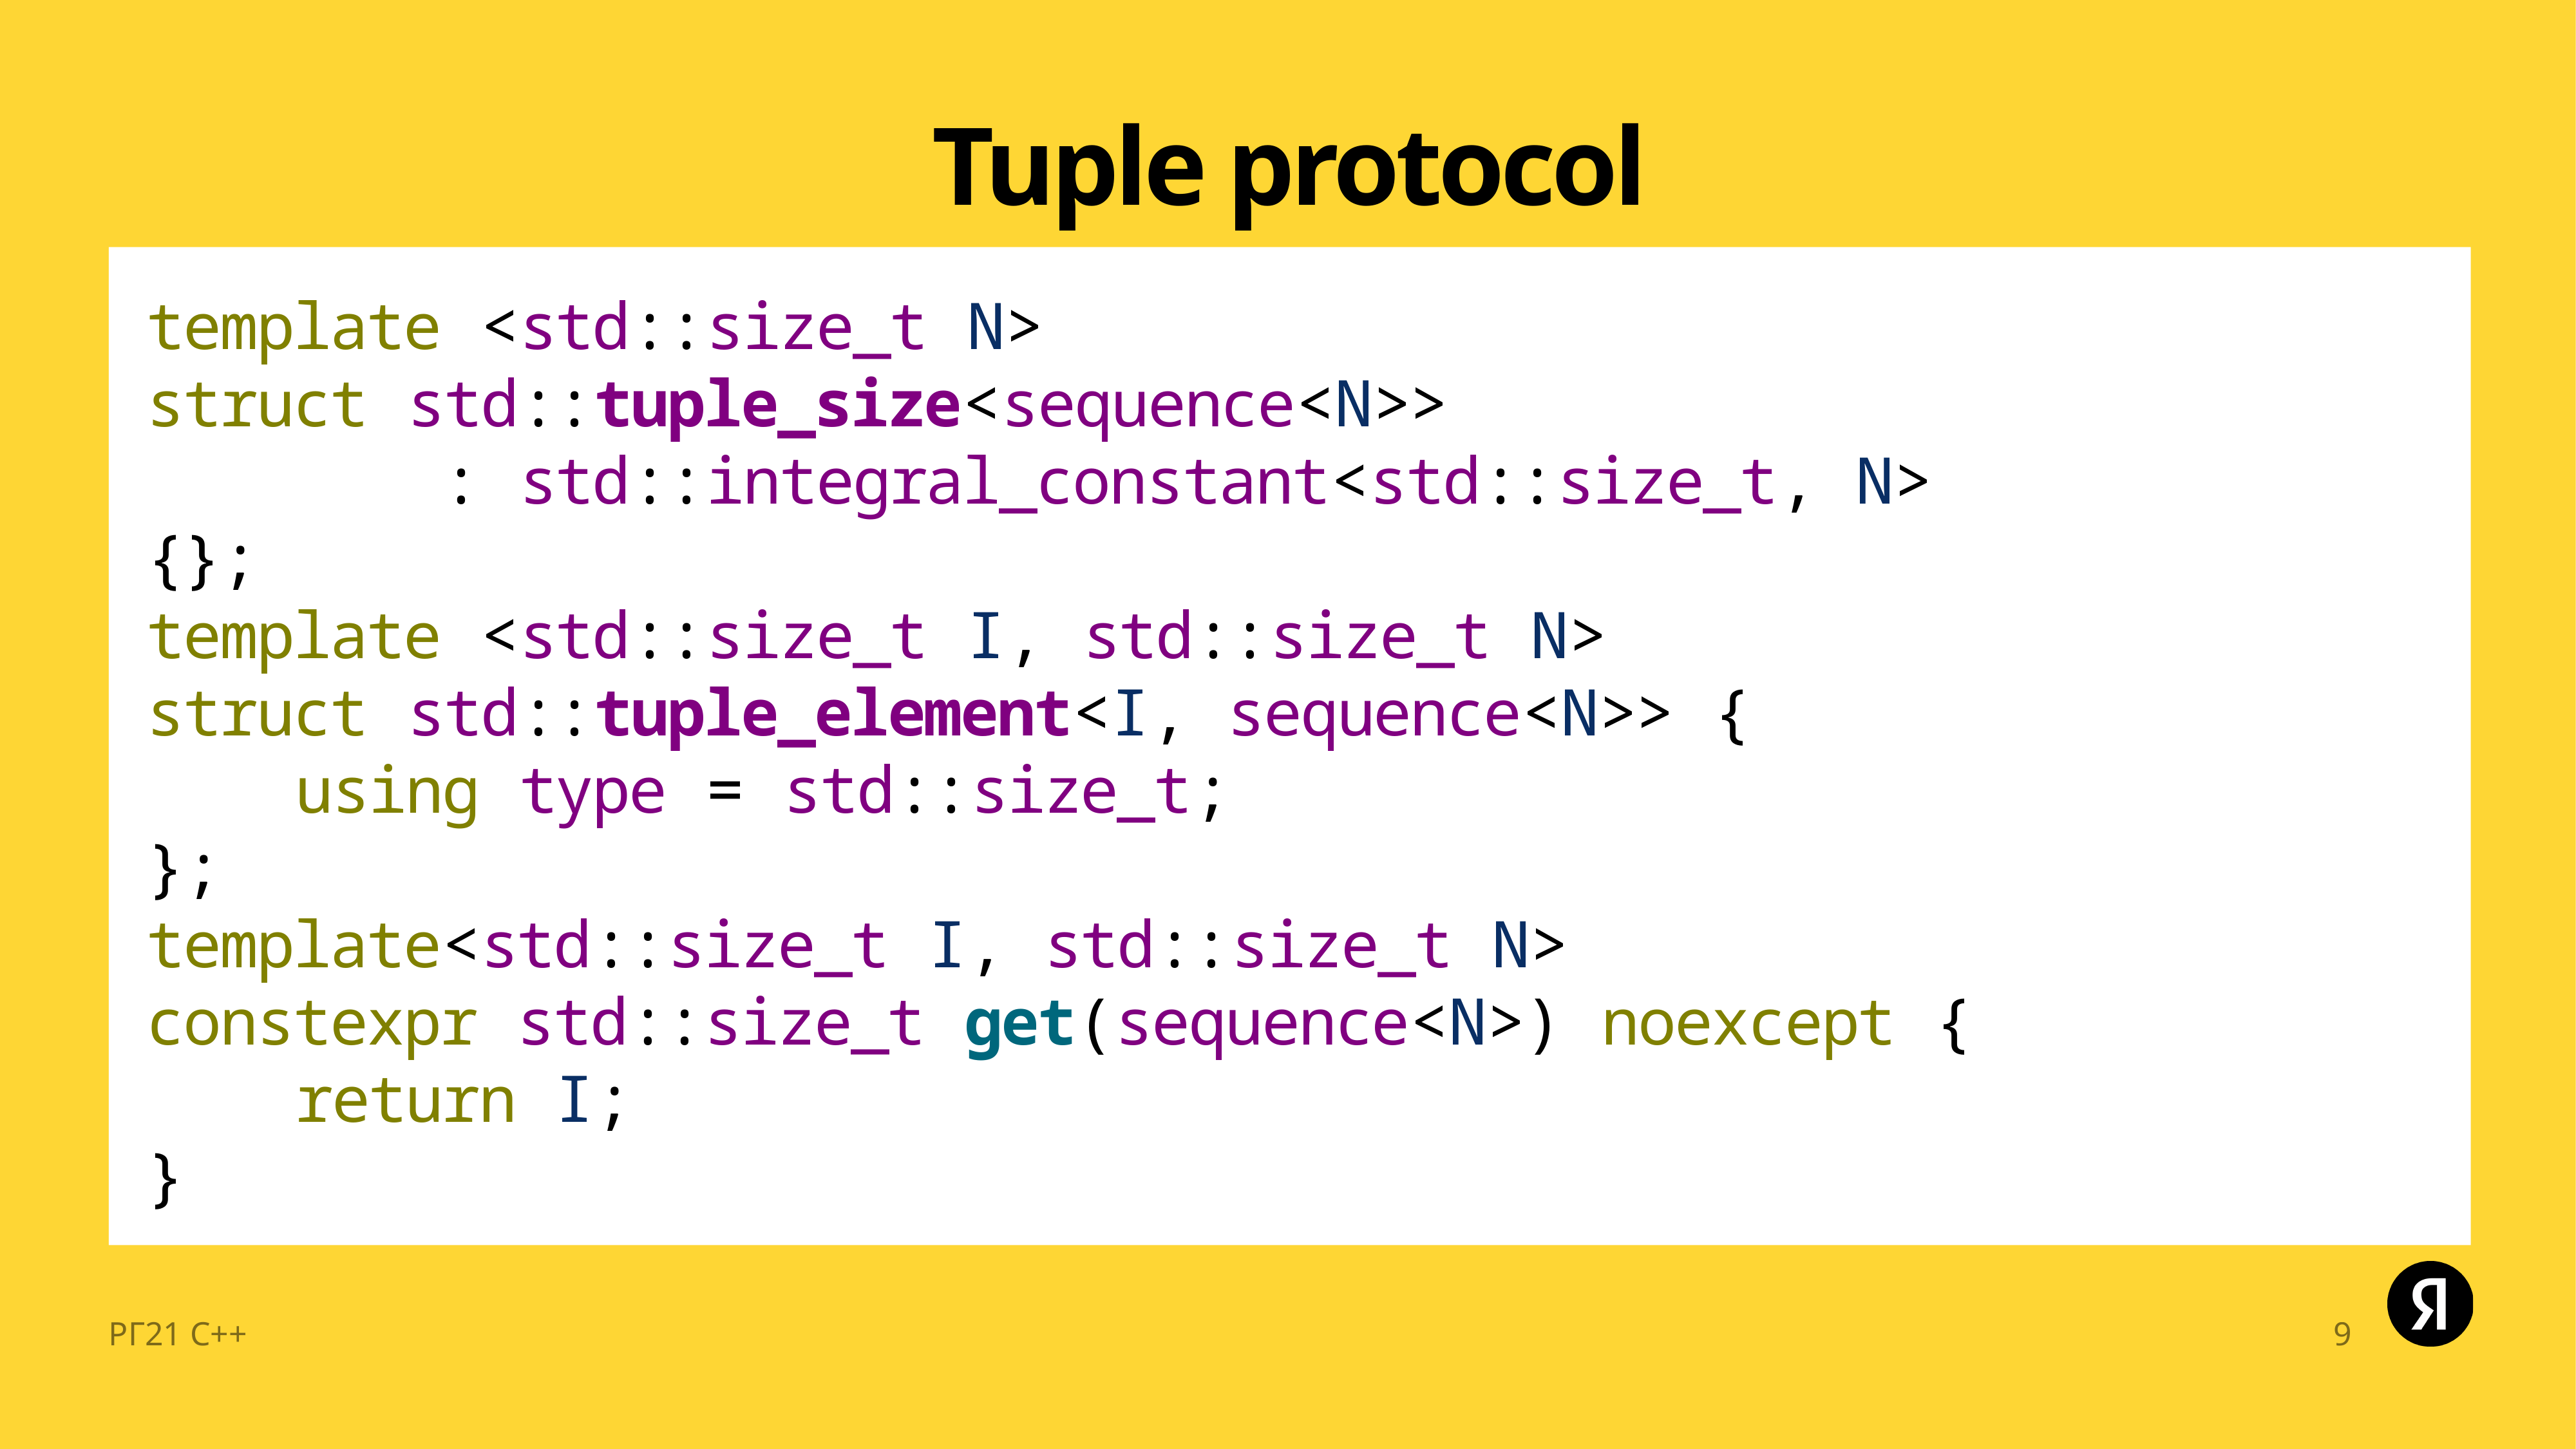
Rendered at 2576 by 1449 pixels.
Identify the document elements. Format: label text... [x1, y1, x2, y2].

list template <std::size_t N> struct std::tuple_size<sequence<N>> : std::integral_constant<std::size_t, N> {}; template <std::size_t I, std::size_t N> struct std::tuple_element<I, sequence<N>> { using type = std::size_t; }; template<std::size_t I, std::size_t N> constexpr std::size_t get(sequence<N>) noexcept { return I; } [108, 247, 2471, 1245]
title Tuple protocol [106, 101, 2473, 228]
picture [2387, 1261, 2474, 1347]
